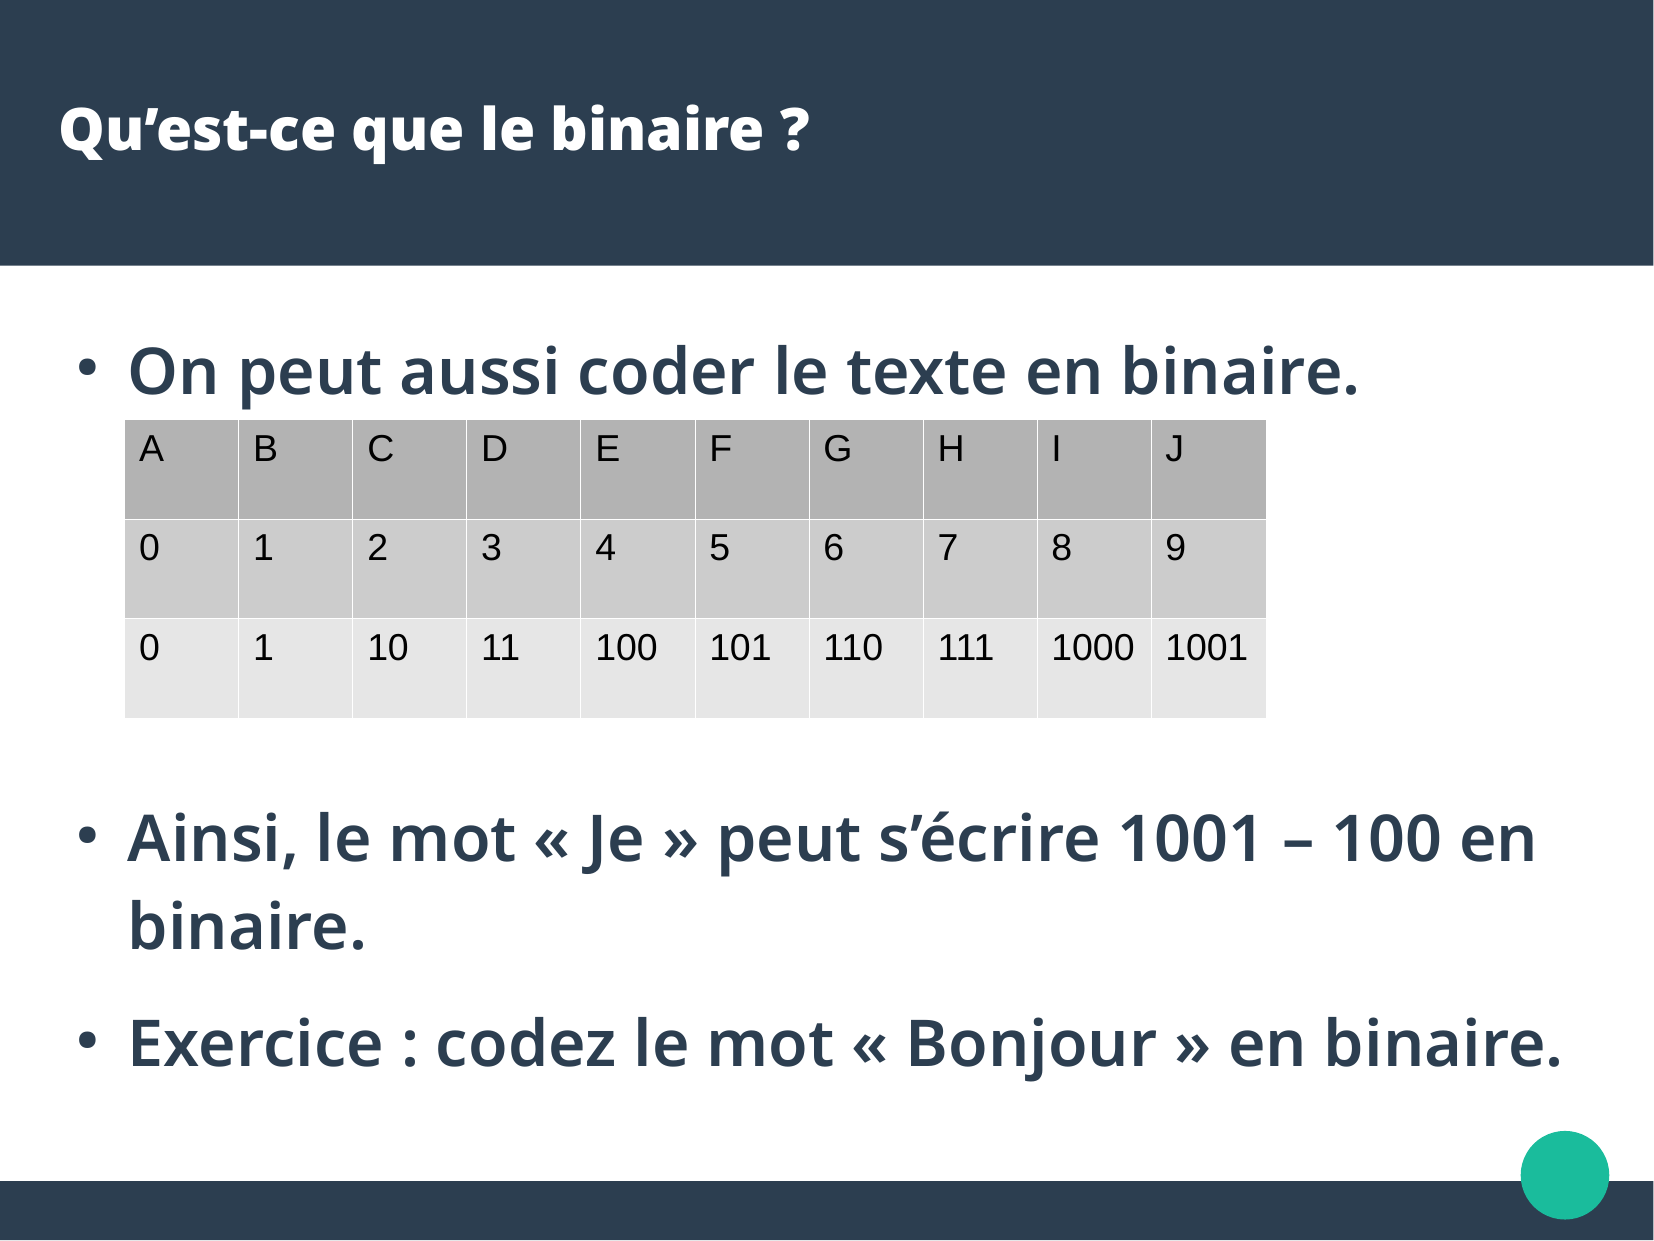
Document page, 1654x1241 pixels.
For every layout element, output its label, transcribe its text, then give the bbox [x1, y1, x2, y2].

title Qu’est-ce que le binaire ? [59, 49, 1595, 207]
table_cell 111 [924, 619, 1037, 718]
table_cell 6 [810, 520, 923, 618]
table_header C [353, 420, 466, 519]
table_header G [810, 420, 923, 519]
table_cell 8 [1038, 520, 1151, 618]
table_header B [239, 420, 352, 519]
table_header H [924, 420, 1037, 519]
table_cell 7 [924, 520, 1037, 618]
table_cell 2 [353, 520, 466, 618]
table_cell 100 [581, 619, 695, 718]
table_cell 0 [125, 619, 238, 718]
table_header J [1152, 420, 1266, 519]
table_cell 1 [239, 619, 352, 718]
table_cell 110 [810, 619, 923, 718]
table_cell 1 [239, 520, 352, 618]
table_header A [125, 420, 238, 519]
table_header E [581, 420, 695, 519]
table_cell 4 [581, 520, 695, 618]
table_cell 9 [1152, 520, 1266, 618]
list On peut aussi coder le texte en binaire. Ainsi, le mot « Je » peut s’écrire 1001 – 100 en binaire. Exercice : codez le mot « Bonjour » en binaire. [59, 324, 1595, 1152]
table_cell 11 [467, 619, 580, 718]
table_cell 1000 [1038, 619, 1151, 718]
table_cell 101 [696, 619, 809, 718]
table_cell 1001 [1152, 619, 1266, 718]
table_cell 10 [353, 619, 466, 718]
table_cell 5 [696, 520, 809, 618]
table_header I [1038, 420, 1151, 519]
table_header F [696, 420, 809, 519]
table_cell 3 [467, 520, 580, 618]
table_header D [467, 420, 580, 519]
table_cell 0 [125, 520, 238, 618]
